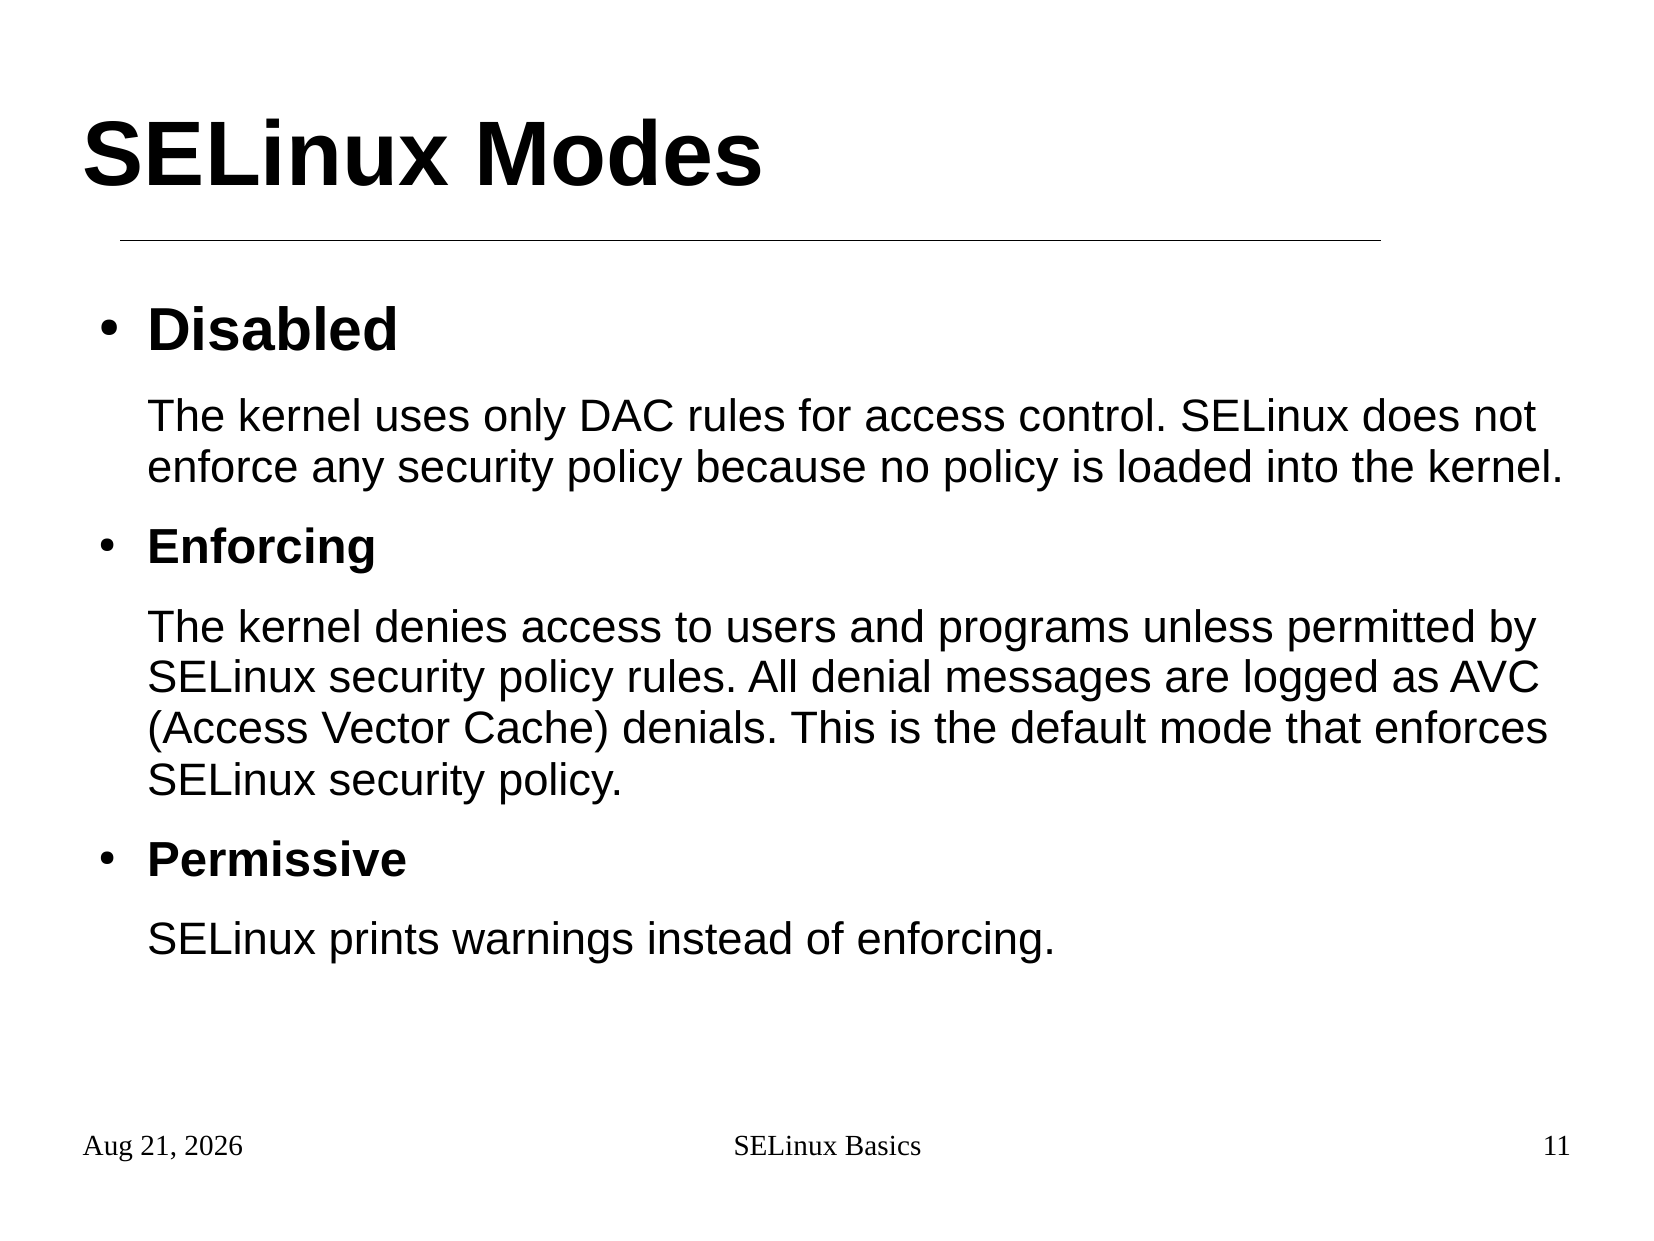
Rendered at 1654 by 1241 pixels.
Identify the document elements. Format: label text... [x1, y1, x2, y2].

title SELinux Modes [82, 94, 1264, 213]
list Disabled The kernel uses only DAC rules for access control. SELinux does not enforce any security policy because no policy is loaded into the kernel. Enforcing The kernel denies access to users and programs unless permitted by SELinux security policy rules. All denial messages are logged as AVC (Access Vector Cache) denials. This is the default mode that enforces SELinux security policy. Permissive SELinux prints warnings instead of enforcing. [82, 295, 1571, 1015]
